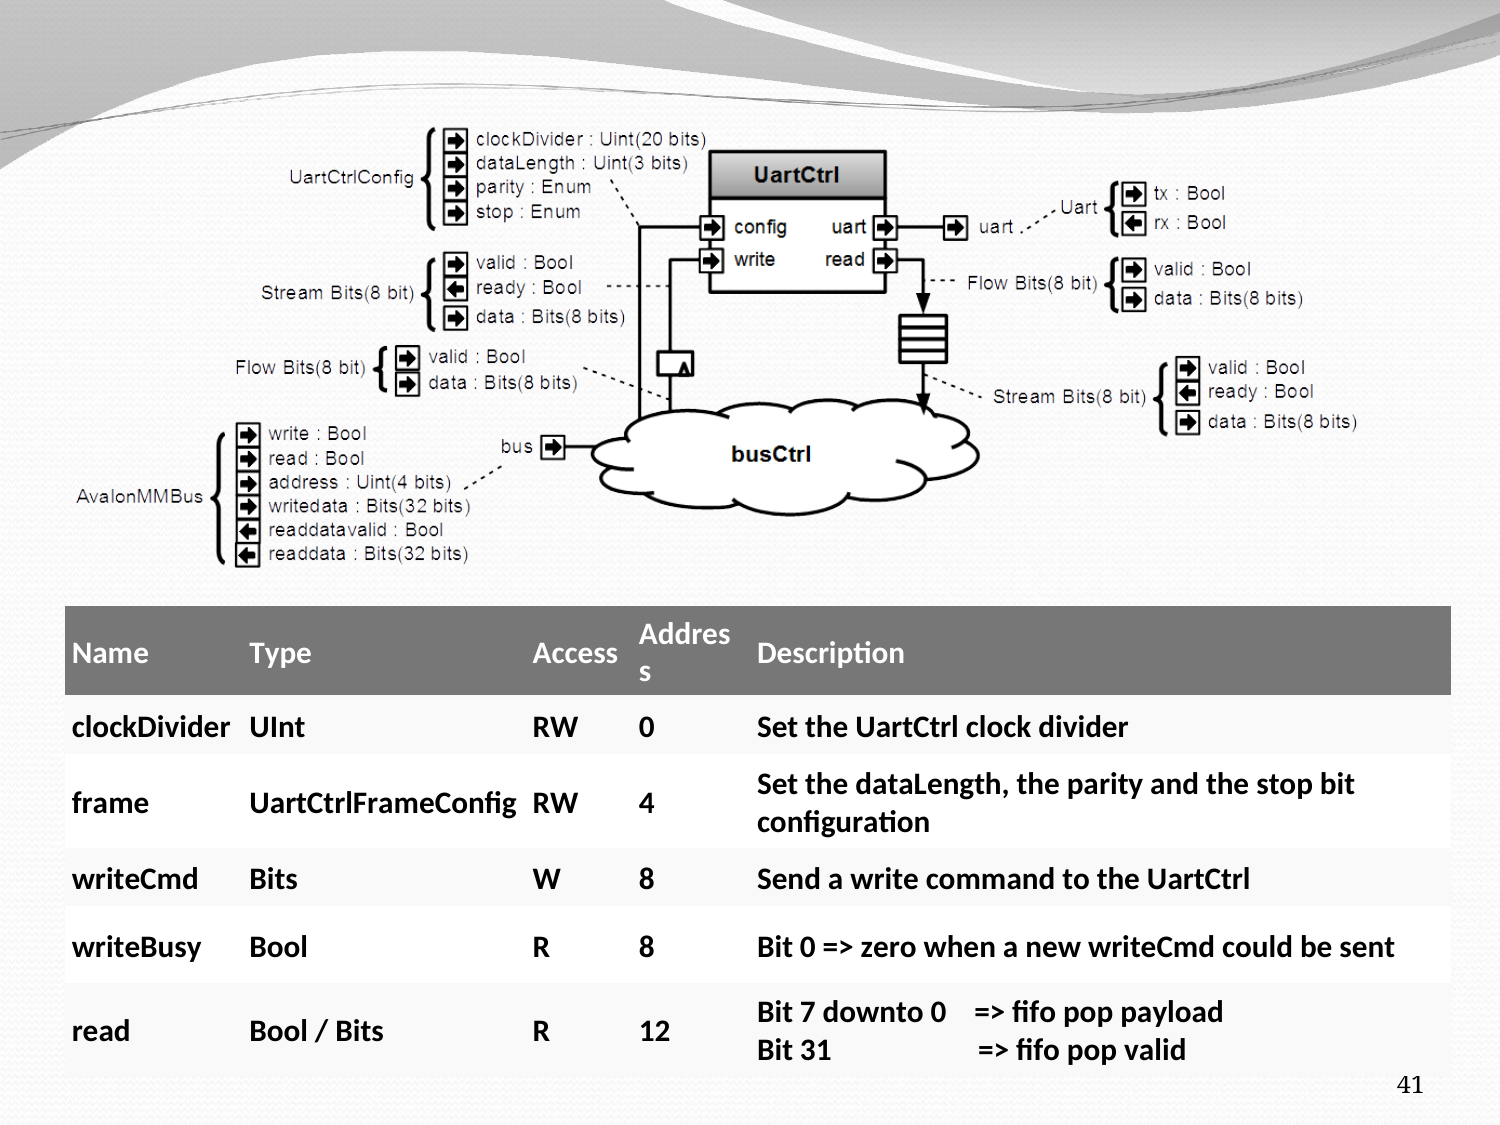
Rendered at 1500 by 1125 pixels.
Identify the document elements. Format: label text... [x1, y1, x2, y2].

table_cell UInt [242, 695, 526, 754]
table_cell 0 [632, 695, 750, 754]
table_cell Bit 7 downto 0 => fifo pop payload Bit 31 => fifo pop valid [750, 983, 1451, 1076]
table_cell W [526, 848, 632, 906]
table_cell Bit 0 => zero when a new writeCmd could be sent [750, 906, 1451, 983]
table_header Name [65, 606, 242, 695]
table_cell writeCmd [65, 848, 242, 906]
table_cell clockDivider [65, 695, 242, 754]
table_cell frame [65, 754, 242, 848]
table_cell 8 [632, 906, 750, 983]
table_cell Send a write command to the UartCtrl [750, 848, 1451, 906]
table_cell RW [526, 695, 632, 754]
table_cell R [526, 906, 632, 983]
table_cell Bool [242, 906, 526, 983]
table_cell UartCtrlFrameConfig [242, 754, 526, 848]
table_header Address [632, 606, 750, 695]
table_header Type [242, 606, 526, 695]
table_cell RW [526, 754, 632, 848]
table_cell R [526, 983, 632, 1076]
table_header Description [750, 606, 1451, 695]
text_box <numéro> [1299, 1076, 1426, 1103]
table_cell read [65, 983, 242, 1076]
table_cell Set the dataLength, the parity and the stop bit configuration [750, 754, 1451, 848]
table_cell Set the UartCtrl clock divider [750, 695, 1451, 754]
table_cell Bool / Bits [242, 983, 526, 1076]
table_cell 8 [632, 848, 750, 906]
picture [0, 0, 1500, 1125]
table_cell 4 [632, 754, 750, 848]
table_cell 12 [632, 983, 750, 1076]
table_header Access [526, 606, 632, 695]
table_cell writeBusy [65, 906, 242, 983]
table_cell Bits [242, 848, 526, 906]
